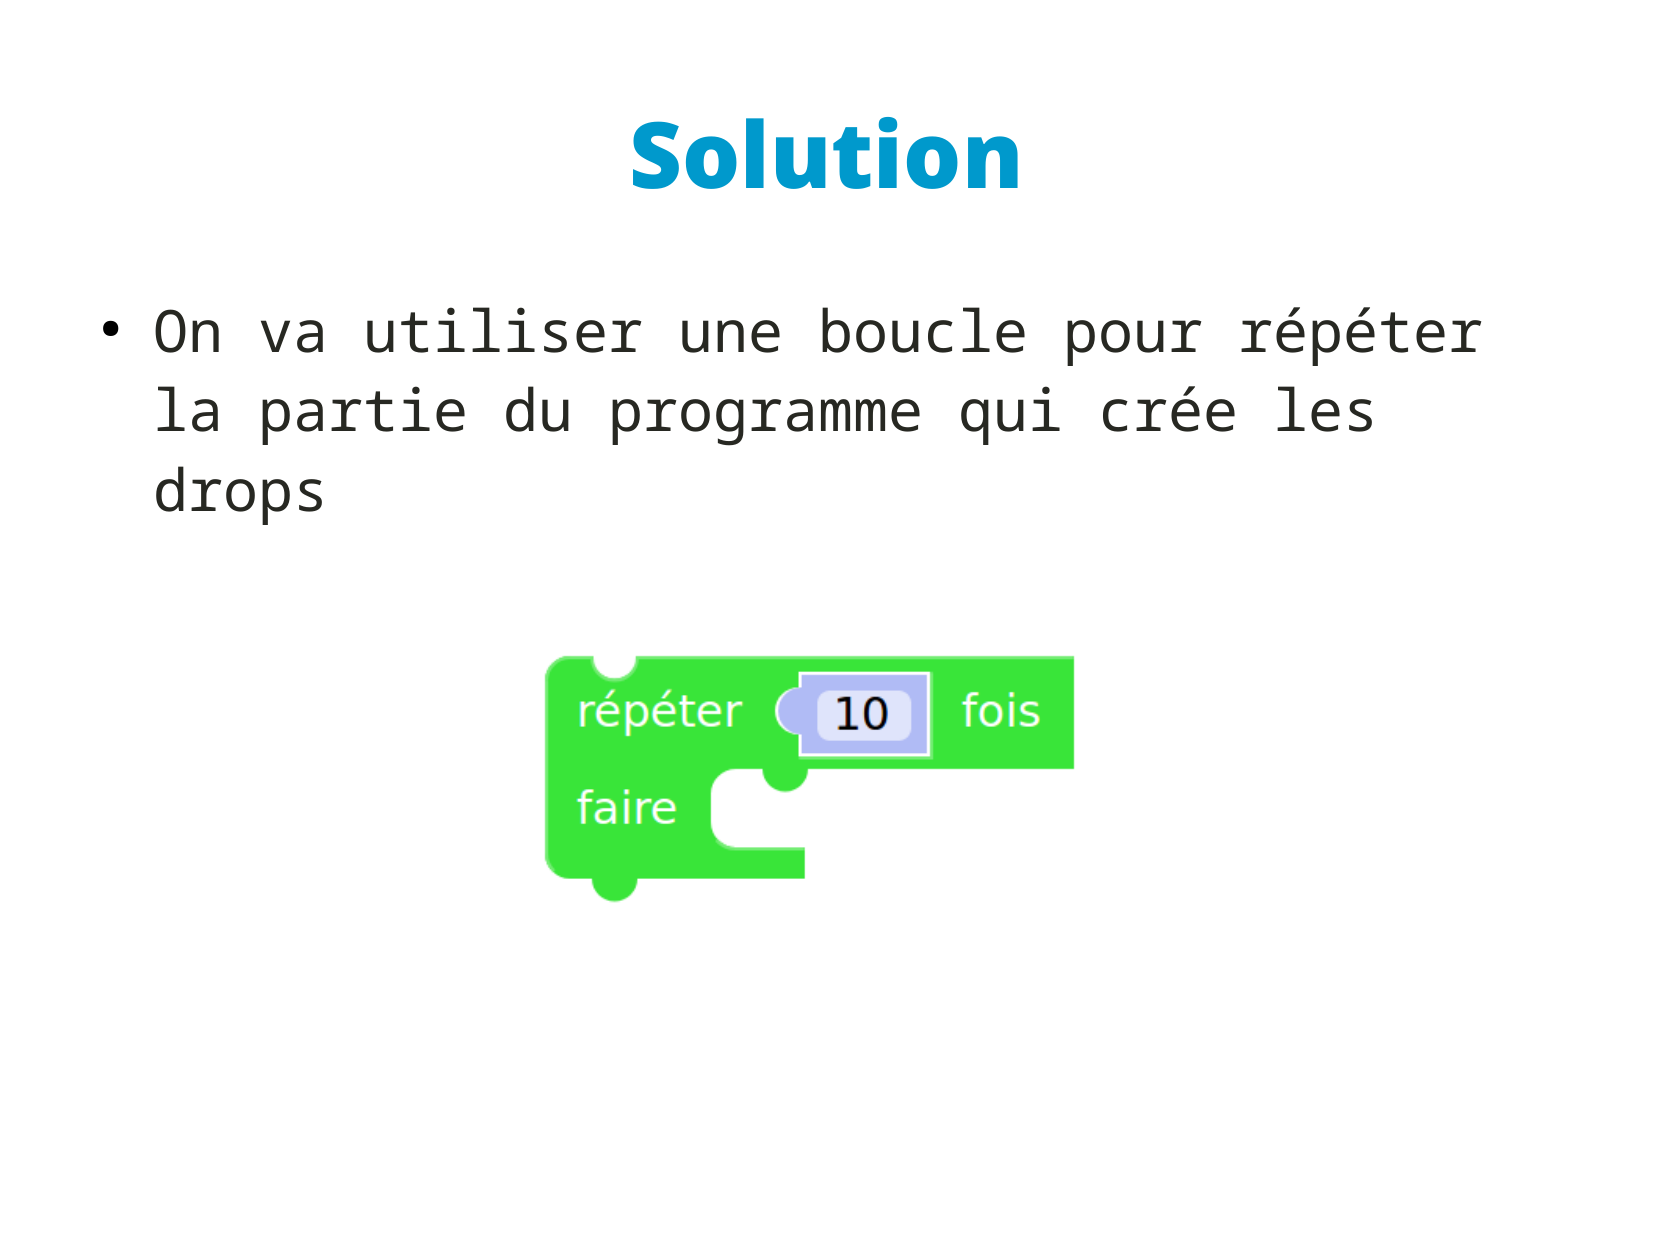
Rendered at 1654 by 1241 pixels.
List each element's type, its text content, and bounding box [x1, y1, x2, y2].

picture [514, 625, 1140, 926]
title Solution [82, 49, 1571, 257]
list On va utiliser une boucle pour répéter la partie du programme qui crée les drops [82, 290, 1571, 1010]
